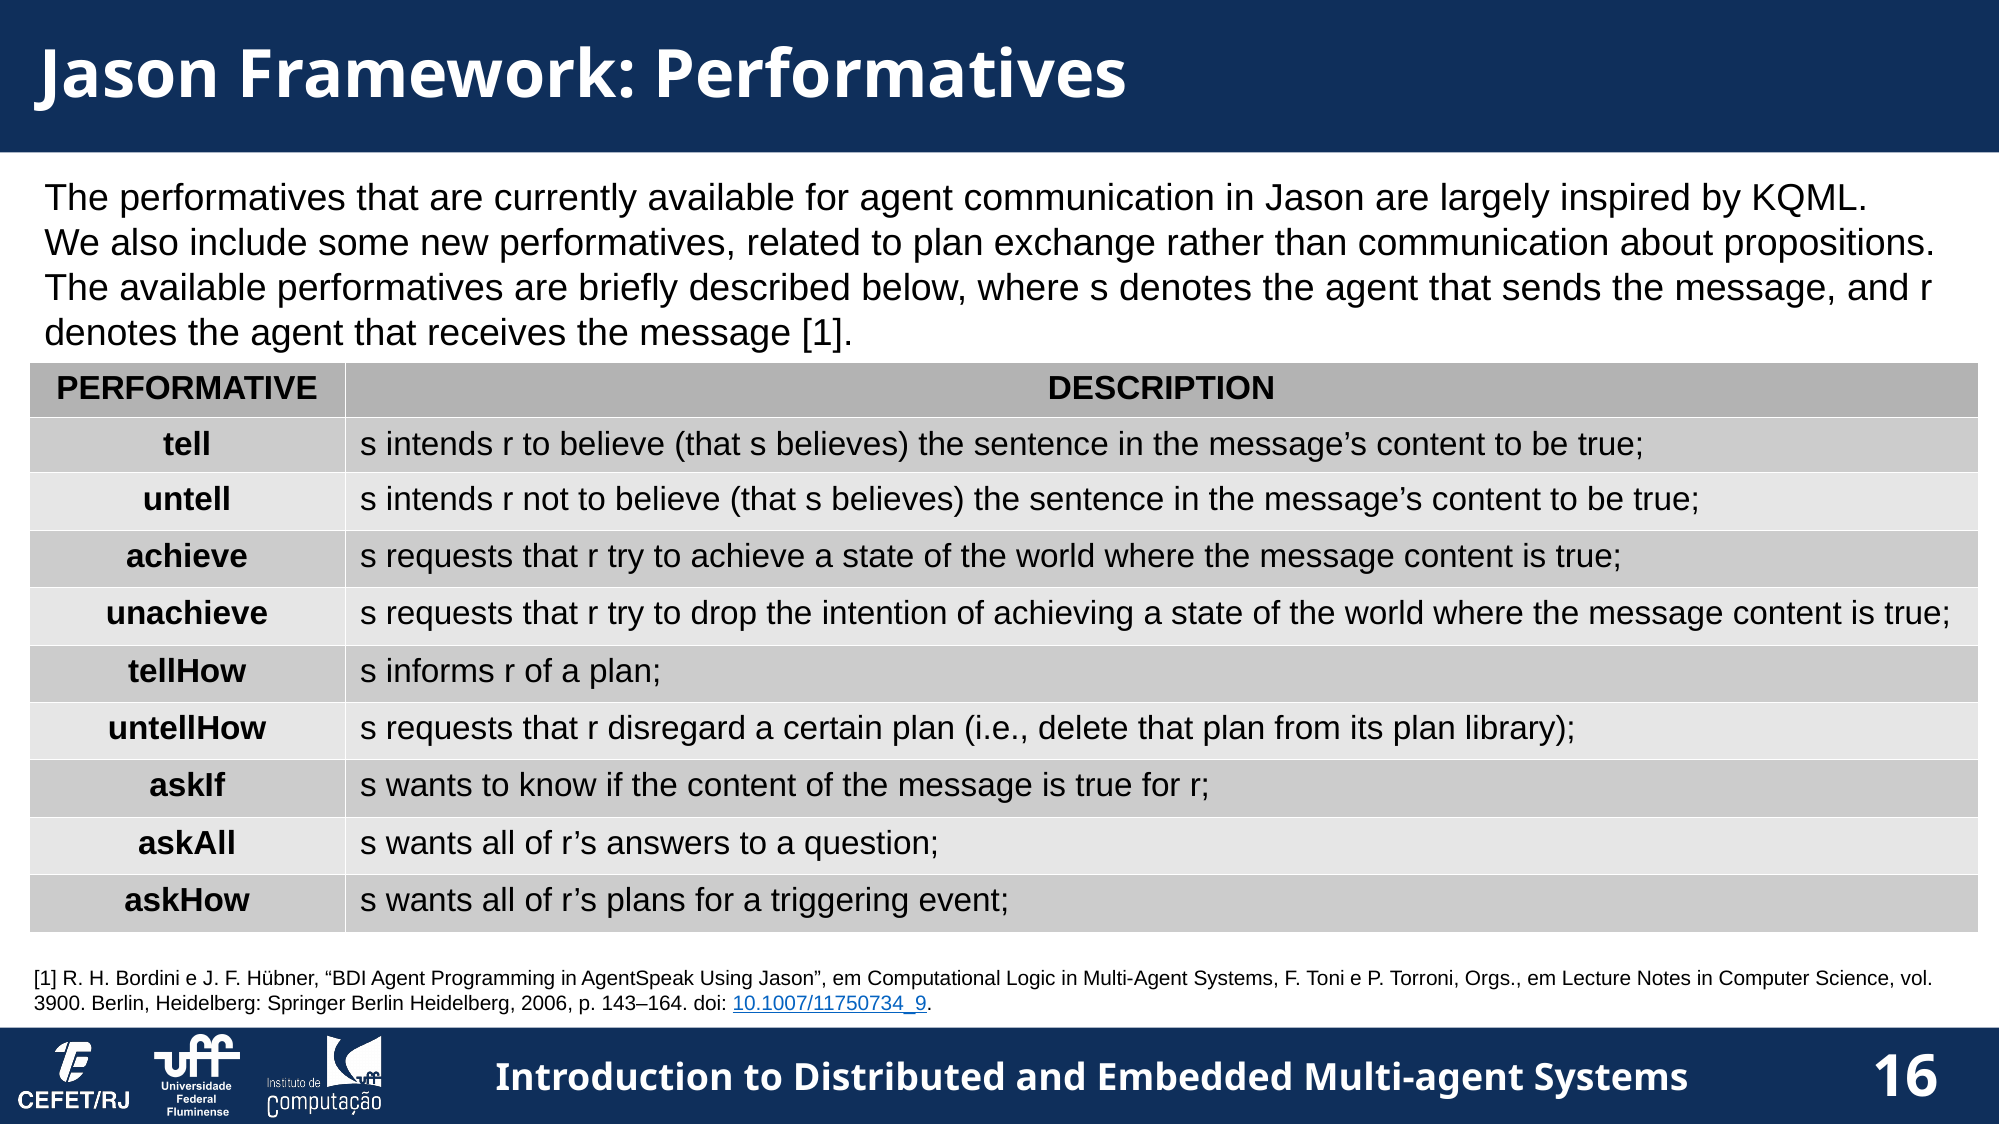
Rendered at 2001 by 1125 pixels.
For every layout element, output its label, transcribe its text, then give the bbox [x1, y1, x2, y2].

table_cell unachieve [30, 588, 345, 645]
table_header DESCRIPTION [346, 363, 1978, 417]
table_cell s requests that r disregard a certain plan (i.e., delete that plan from its plan library); [346, 703, 1978, 759]
text_box Jason Framework: Performatives [25, 23, 1999, 119]
table_cell s requests that r try to drop the intention of achieving a state of the world where the message content is true; [346, 588, 1978, 645]
picture [153, 1033, 241, 1121]
picture [265, 1033, 383, 1118]
text_box The performatives that are currently available for agent communication in Jason are largely inspired by KQML. We also include some new performatives, related to plan exchange rather than communication about propositions. The available performatives are briefly described below, where s denotes the agent that sends the message, and r denotes the agent that receives the message [1]. [29, 165, 1962, 348]
table_cell s intends r not to believe (that s believes) the sentence in the message’s content to be true; [346, 473, 1978, 530]
table_cell s wants all of r’s plans for a triggering event; [346, 875, 1978, 932]
table_cell untell [30, 473, 345, 530]
table_cell s wants all of r’s answers to a question; [346, 818, 1978, 874]
table_cell tell [30, 418, 345, 472]
text_box [1] R. H. Bordini e J. F. Hübner, “BDI Agent Programming in AgentSpeak Using Jason”, em Computational Logic in Multi-Agent Systems, F. Toni e P. Torroni, Orgs., em Lecture Notes in Computer Science, vol. 3900. Berlin, Heidelberg: Springer Berlin Heidelberg, 2006, p. 143–164. doi: 10.1007/11750734_9. [19, 957, 1999, 1019]
table_cell askAll [30, 818, 345, 874]
table_cell tellHow [30, 646, 345, 702]
table_cell s requests that r try to achieve a state of the world where the message content is true; [346, 531, 1978, 587]
table_header PERFORMATIVE [30, 363, 345, 417]
table_cell askIf [30, 760, 345, 817]
table_cell s wants to know if the content of the message is true for r; [346, 760, 1978, 817]
table_cell untellHow [30, 703, 345, 759]
table_cell s intends r to believe (that s believes) the sentence in the message’s content to be true; [346, 418, 1978, 472]
table_cell askHow [30, 875, 345, 932]
table_cell s informs r of a plan; [346, 646, 1978, 702]
table_cell achieve [30, 531, 345, 587]
picture [18, 1021, 129, 1125]
